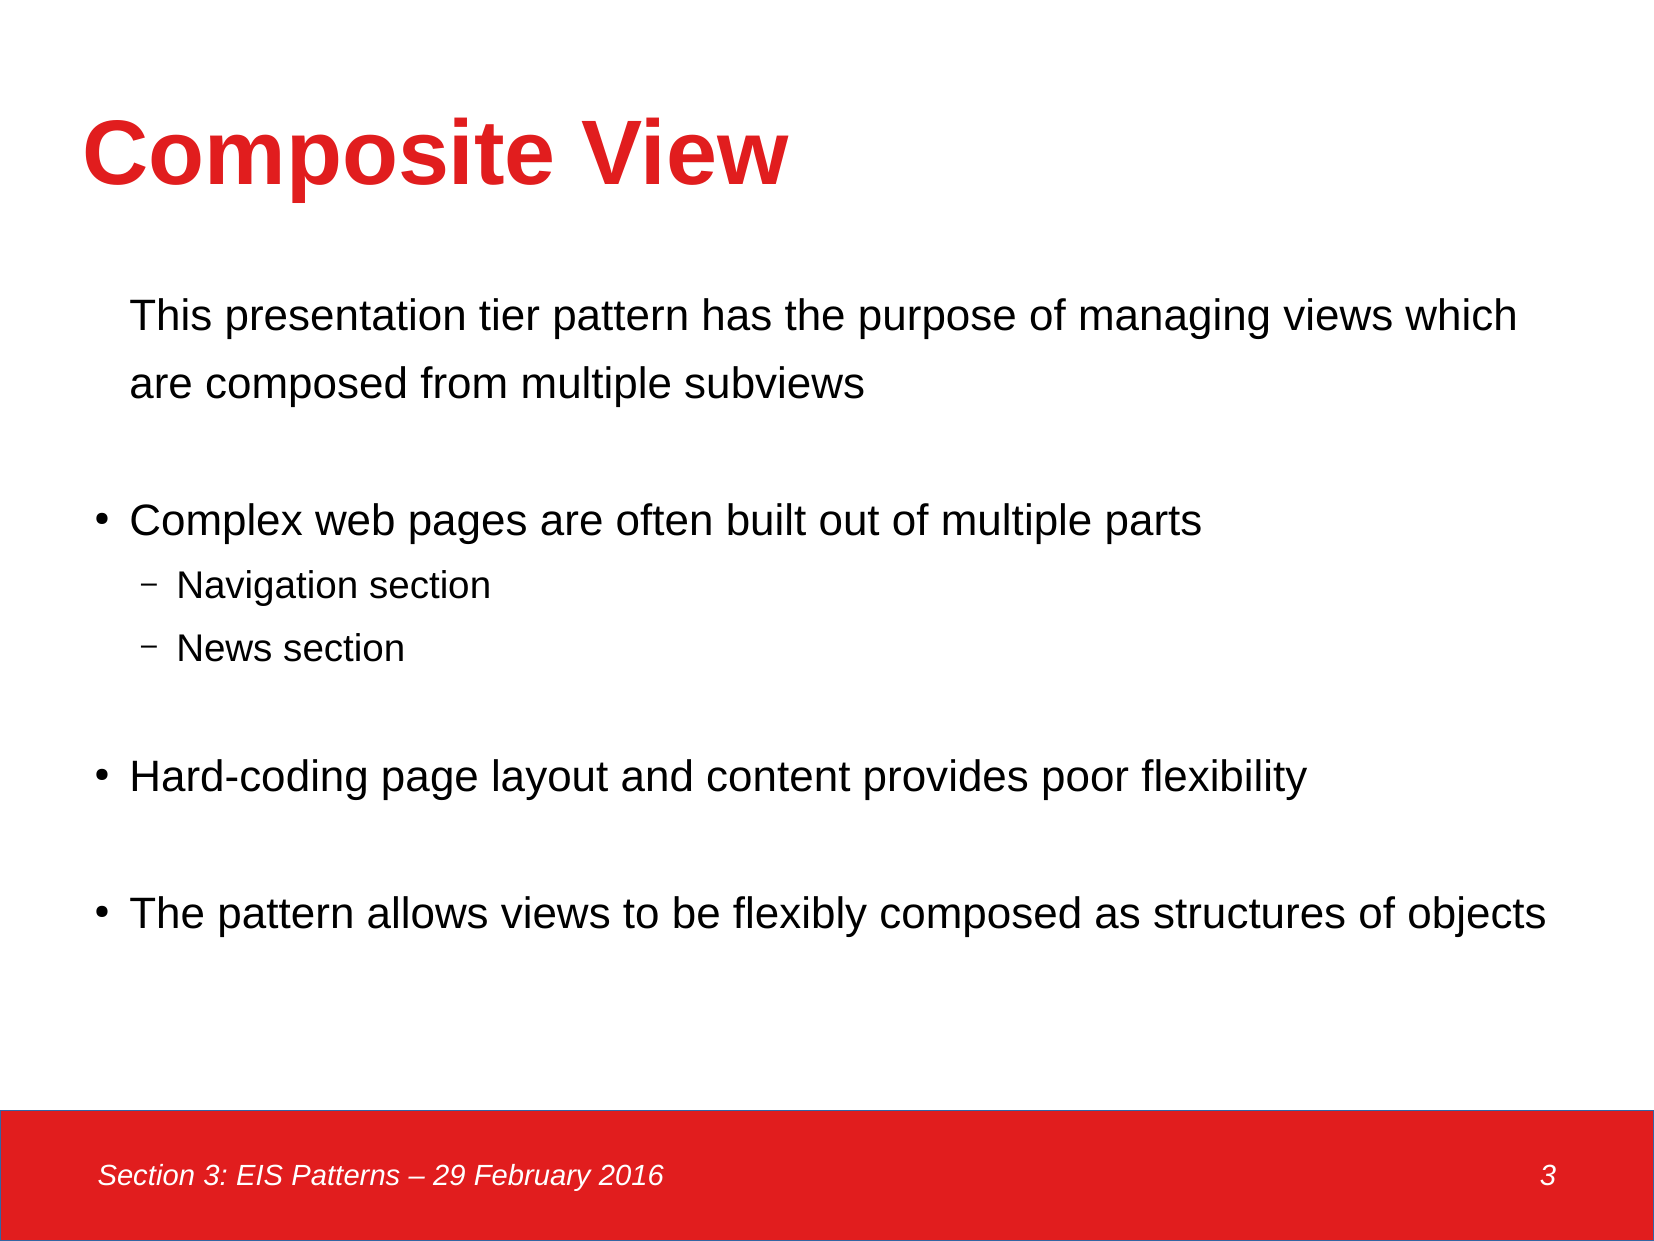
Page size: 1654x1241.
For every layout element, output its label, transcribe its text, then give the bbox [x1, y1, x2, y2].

list This presentation tier pattern has the purpose of managing views which are composed from multiple subviews Complex web pages are often built out of multiple parts Navigation section News section Hard-coding page layout and content provides poor flexibility The pattern allows views to be flexibly composed as structures of objects [82, 290, 1571, 1010]
title Composite View [82, 49, 1571, 257]
